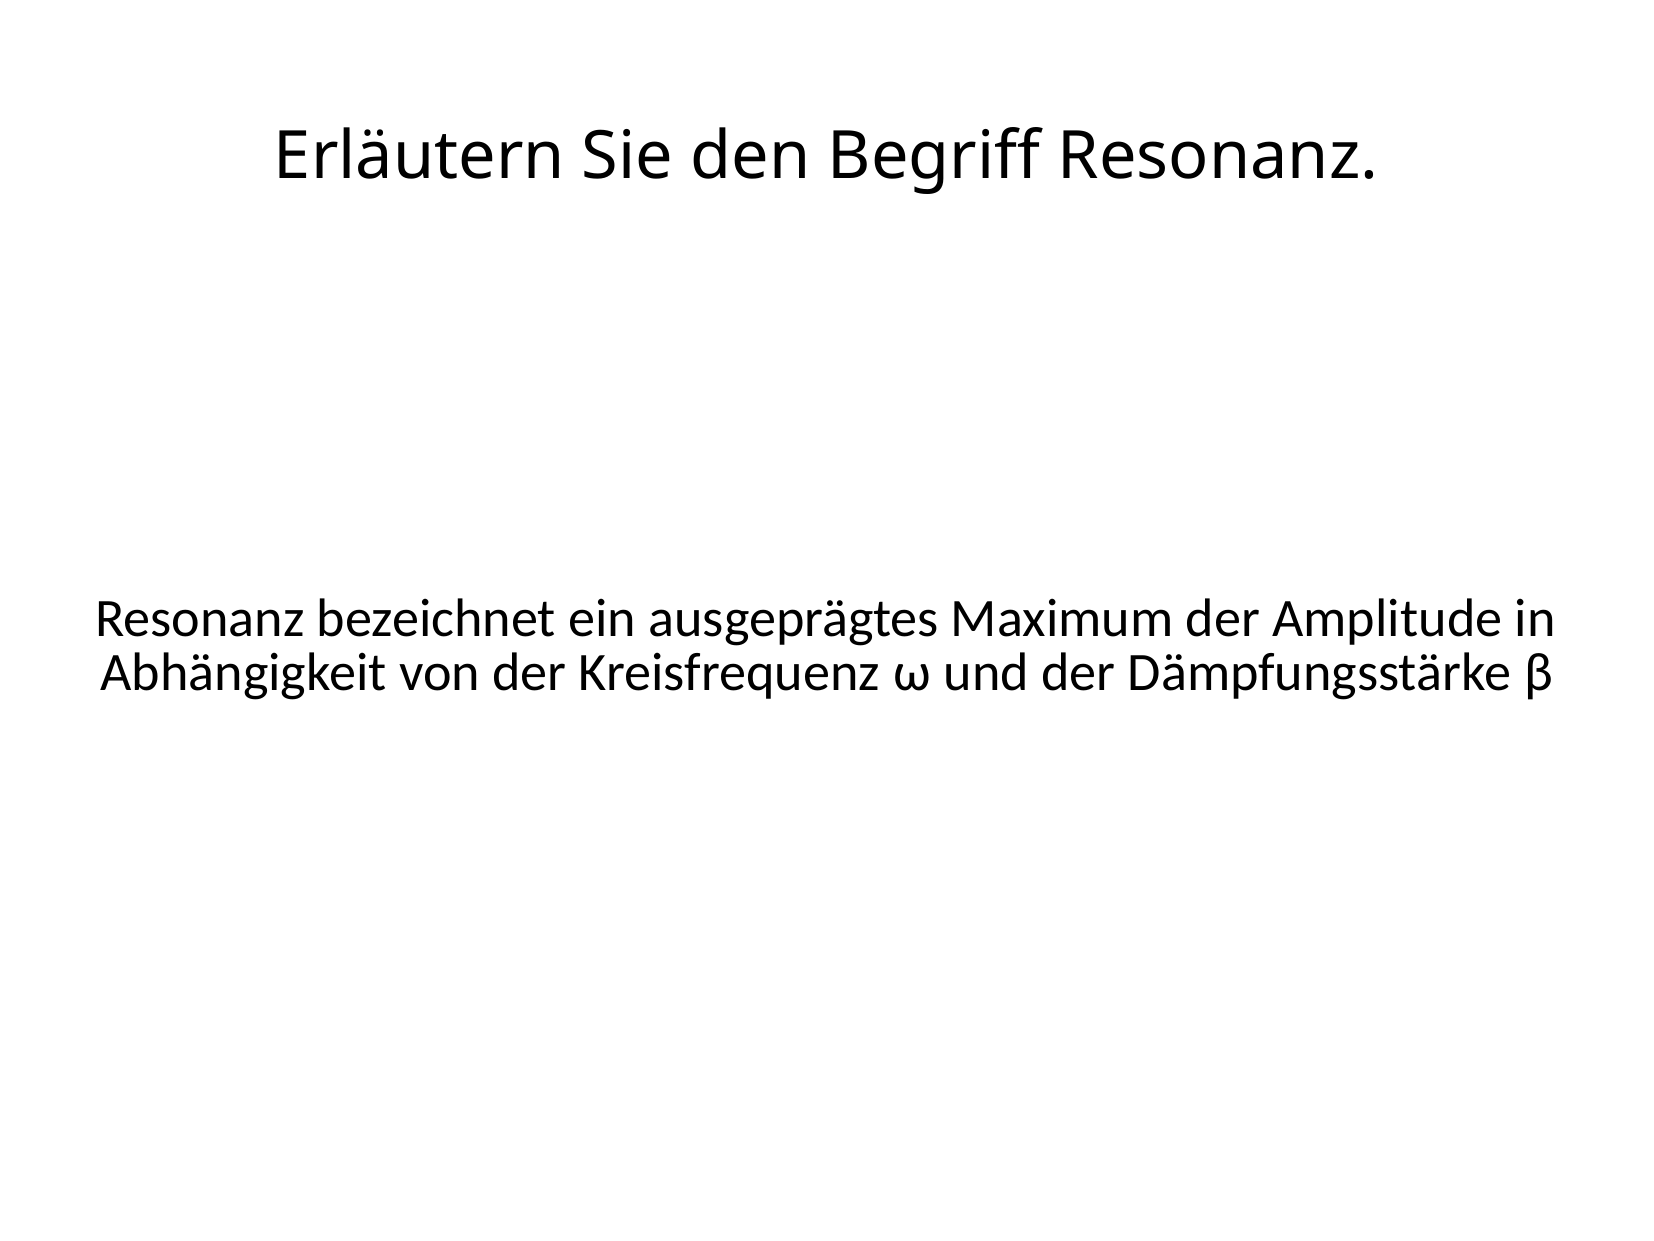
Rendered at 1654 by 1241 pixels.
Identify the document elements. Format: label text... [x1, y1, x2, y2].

subtitle Resonanz bezeichnet ein ausgeprägtes Maximum der Amplitude in Abhängigkeit von der Kreisfrequenz ω und der Dämpfungsstärke β [82, 290, 1571, 1010]
title Erläutern Sie den Begriff Resonanz. [82, 49, 1571, 257]
